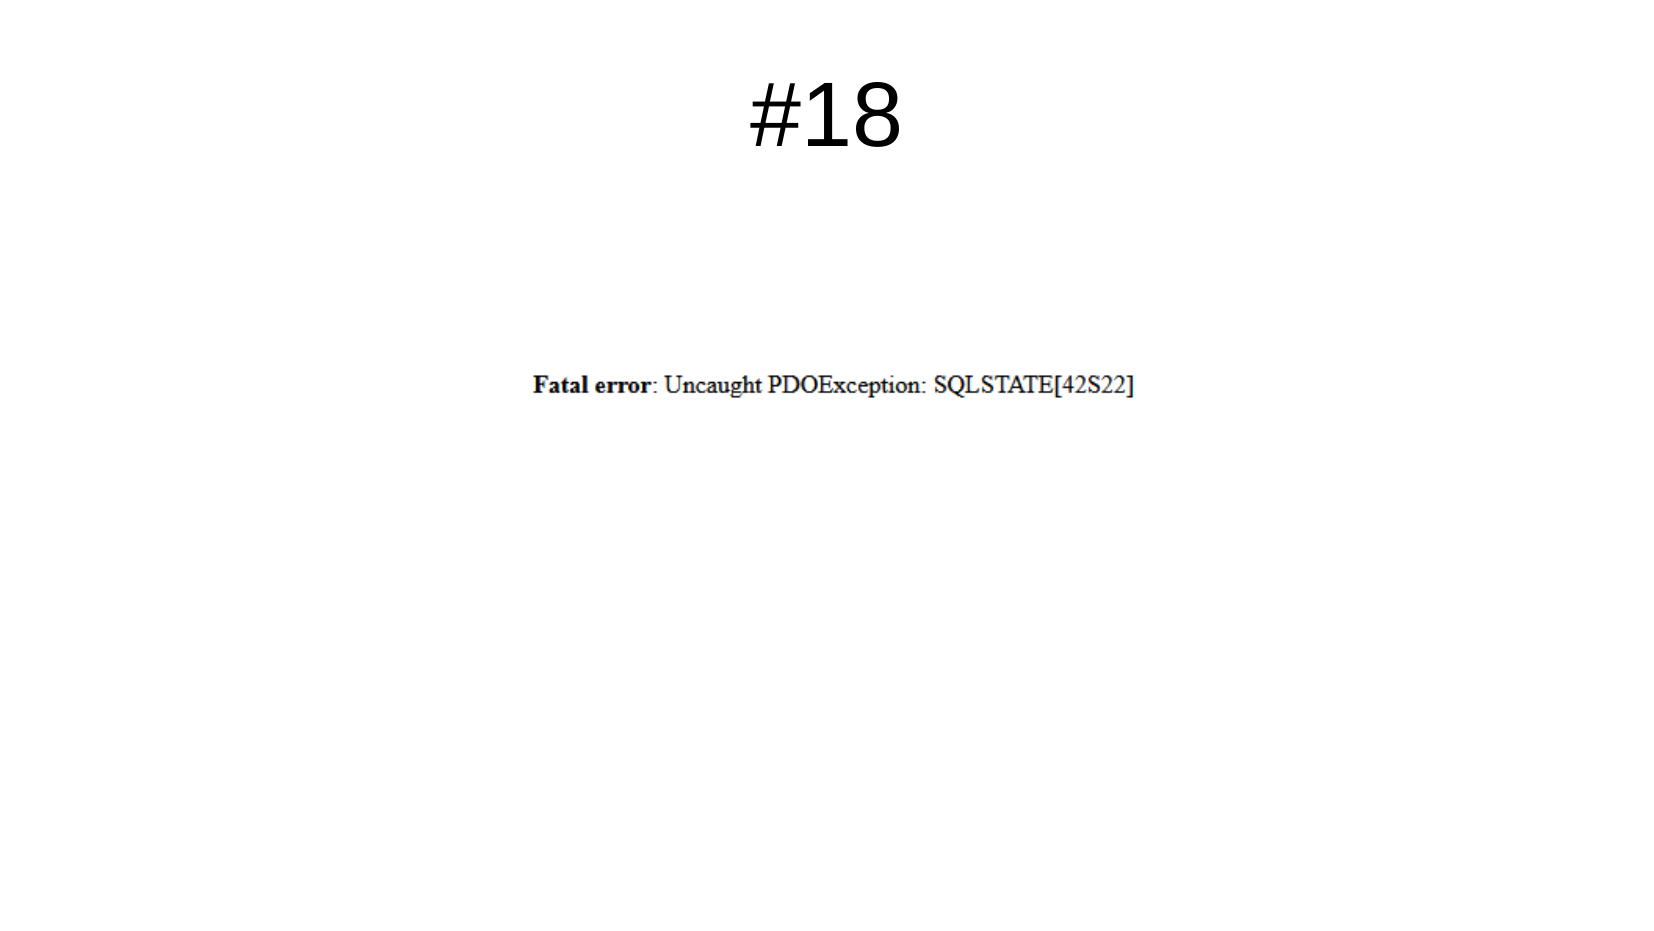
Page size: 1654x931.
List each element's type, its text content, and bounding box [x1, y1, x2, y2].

title #18 [82, 37, 1571, 193]
picture [533, 371, 1136, 401]
